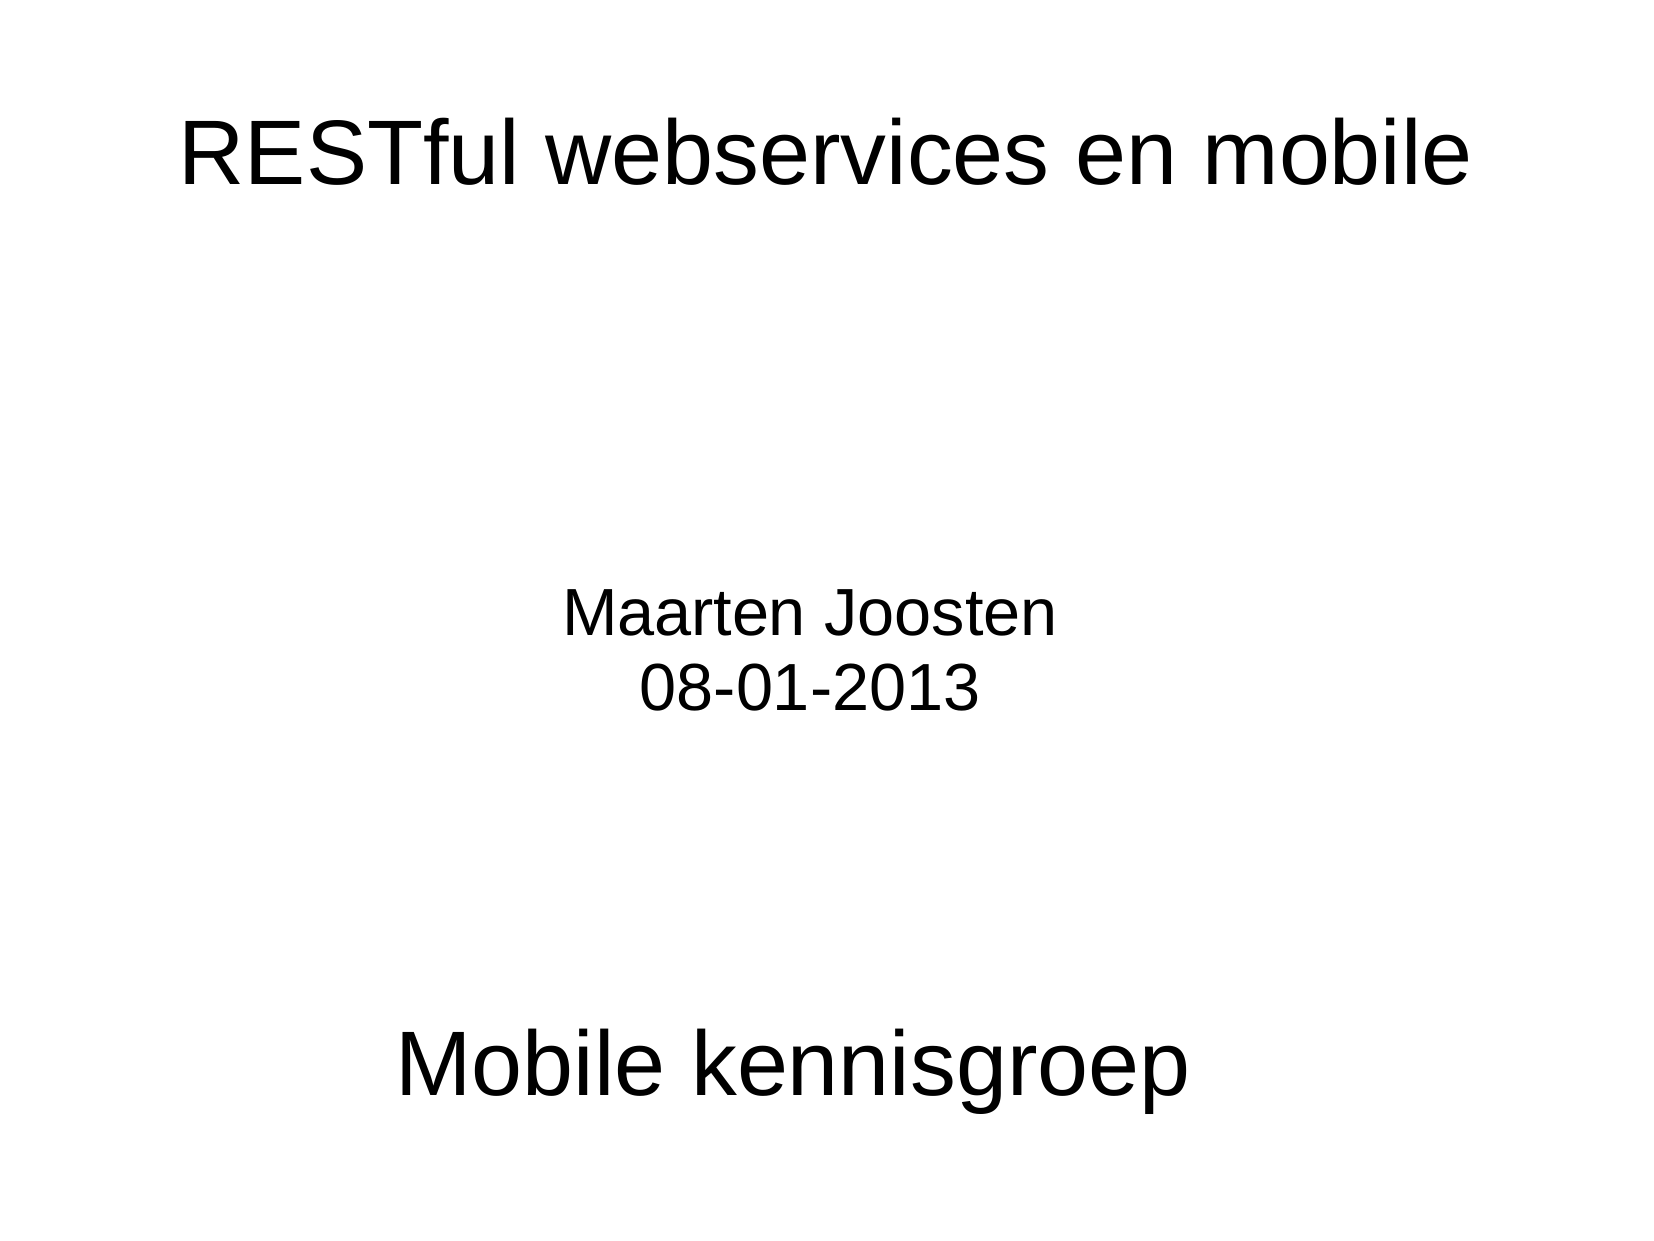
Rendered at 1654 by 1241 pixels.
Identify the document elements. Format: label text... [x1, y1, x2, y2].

subtitle Maarten Joosten 08-01-2013 [82, 290, 1538, 960]
title Mobile kennisgroep [49, 960, 1538, 1168]
title RESTful webservices en mobile [82, 49, 1571, 257]
